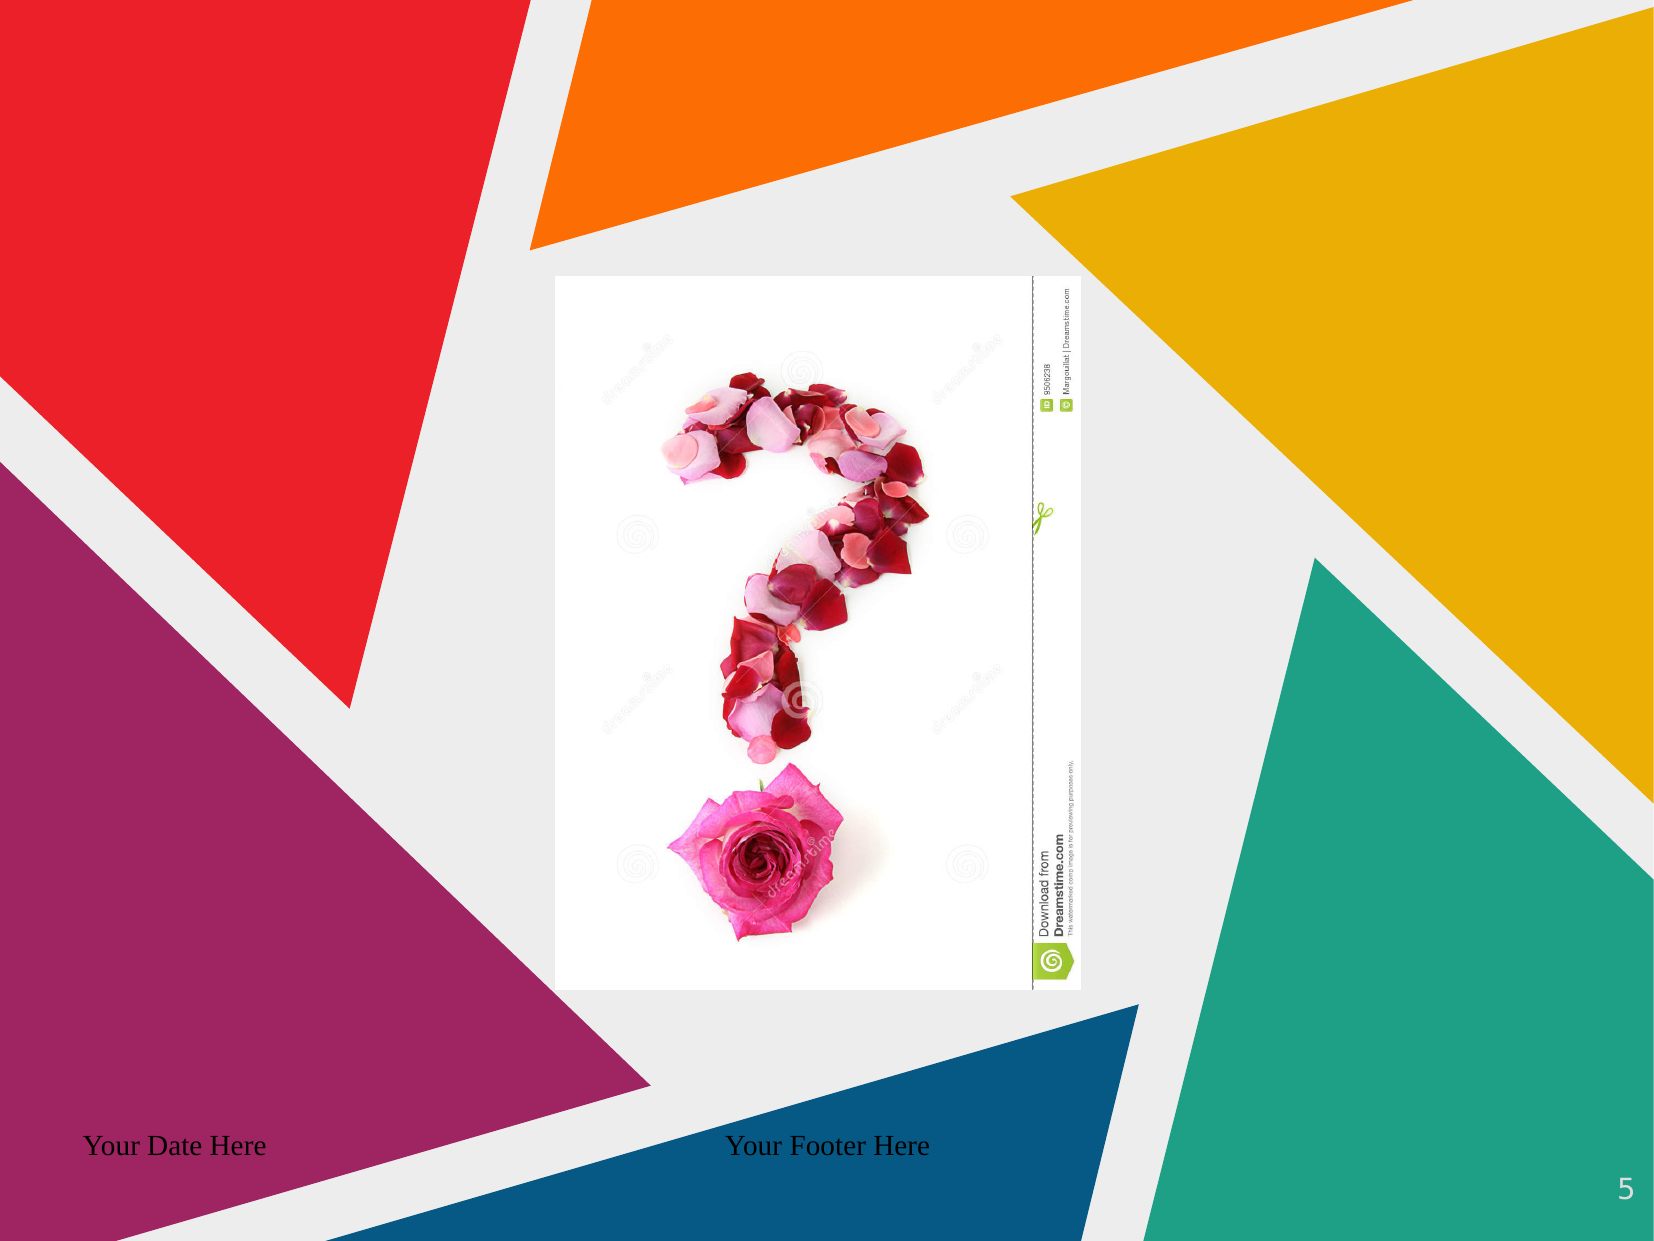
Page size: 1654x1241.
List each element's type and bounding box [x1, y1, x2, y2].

picture [555, 276, 1081, 990]
